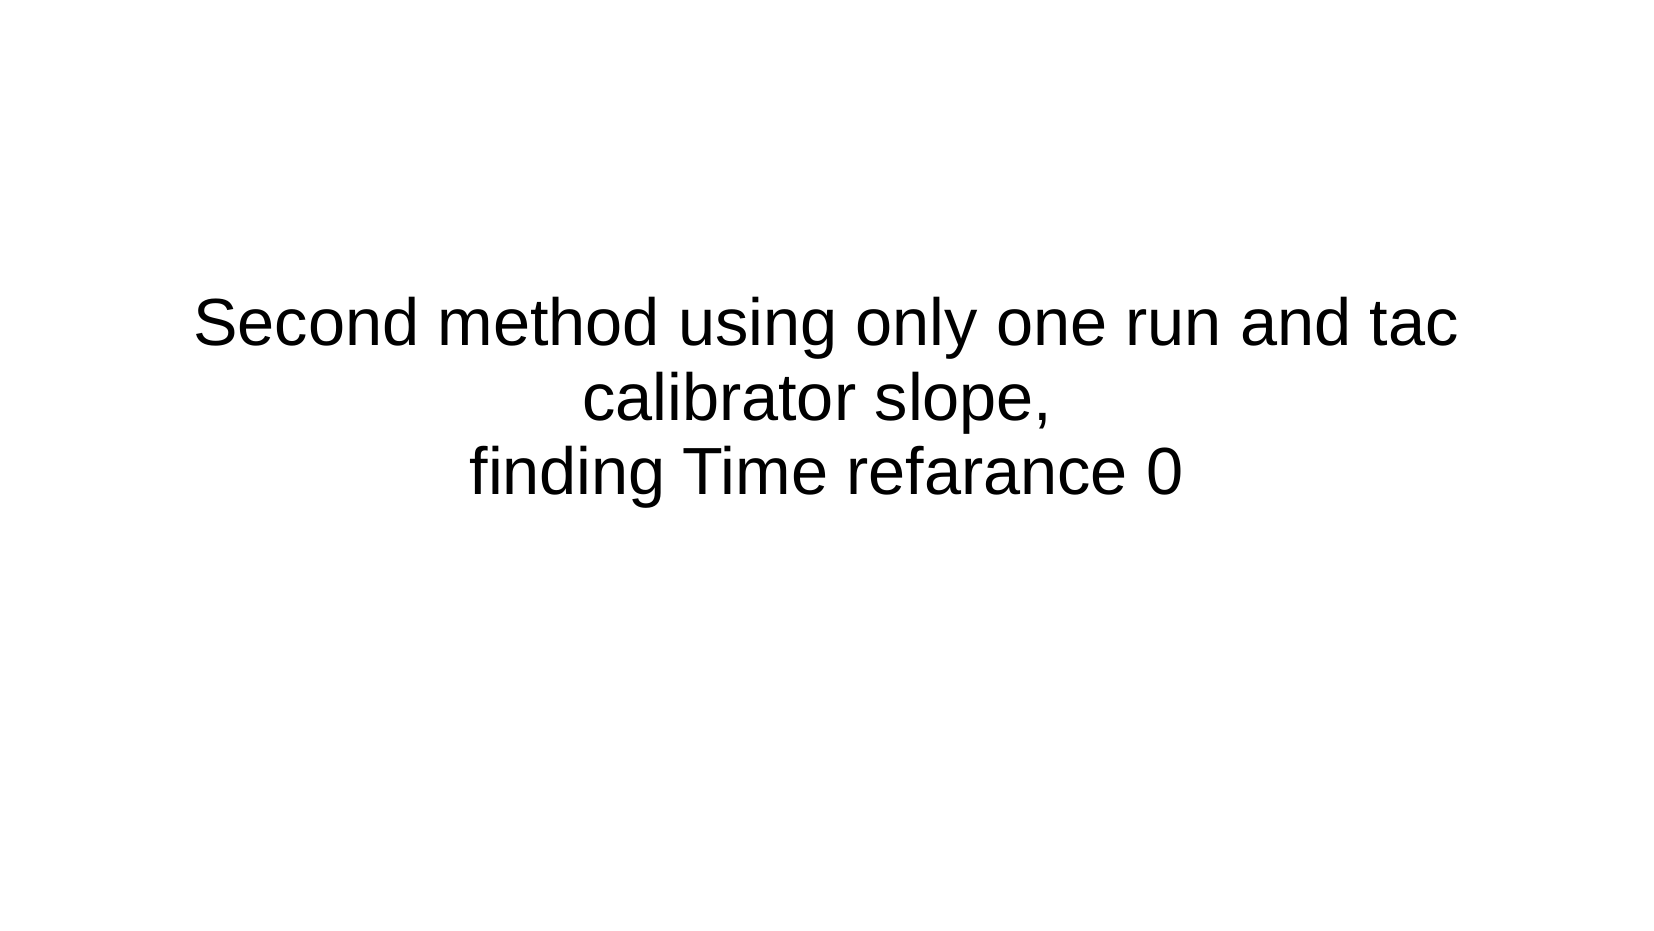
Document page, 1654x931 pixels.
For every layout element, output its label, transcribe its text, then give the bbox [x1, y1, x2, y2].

subtitle Second method using only one run and tac calibrator slope, finding Time refarance 0 [82, 37, 1571, 757]
